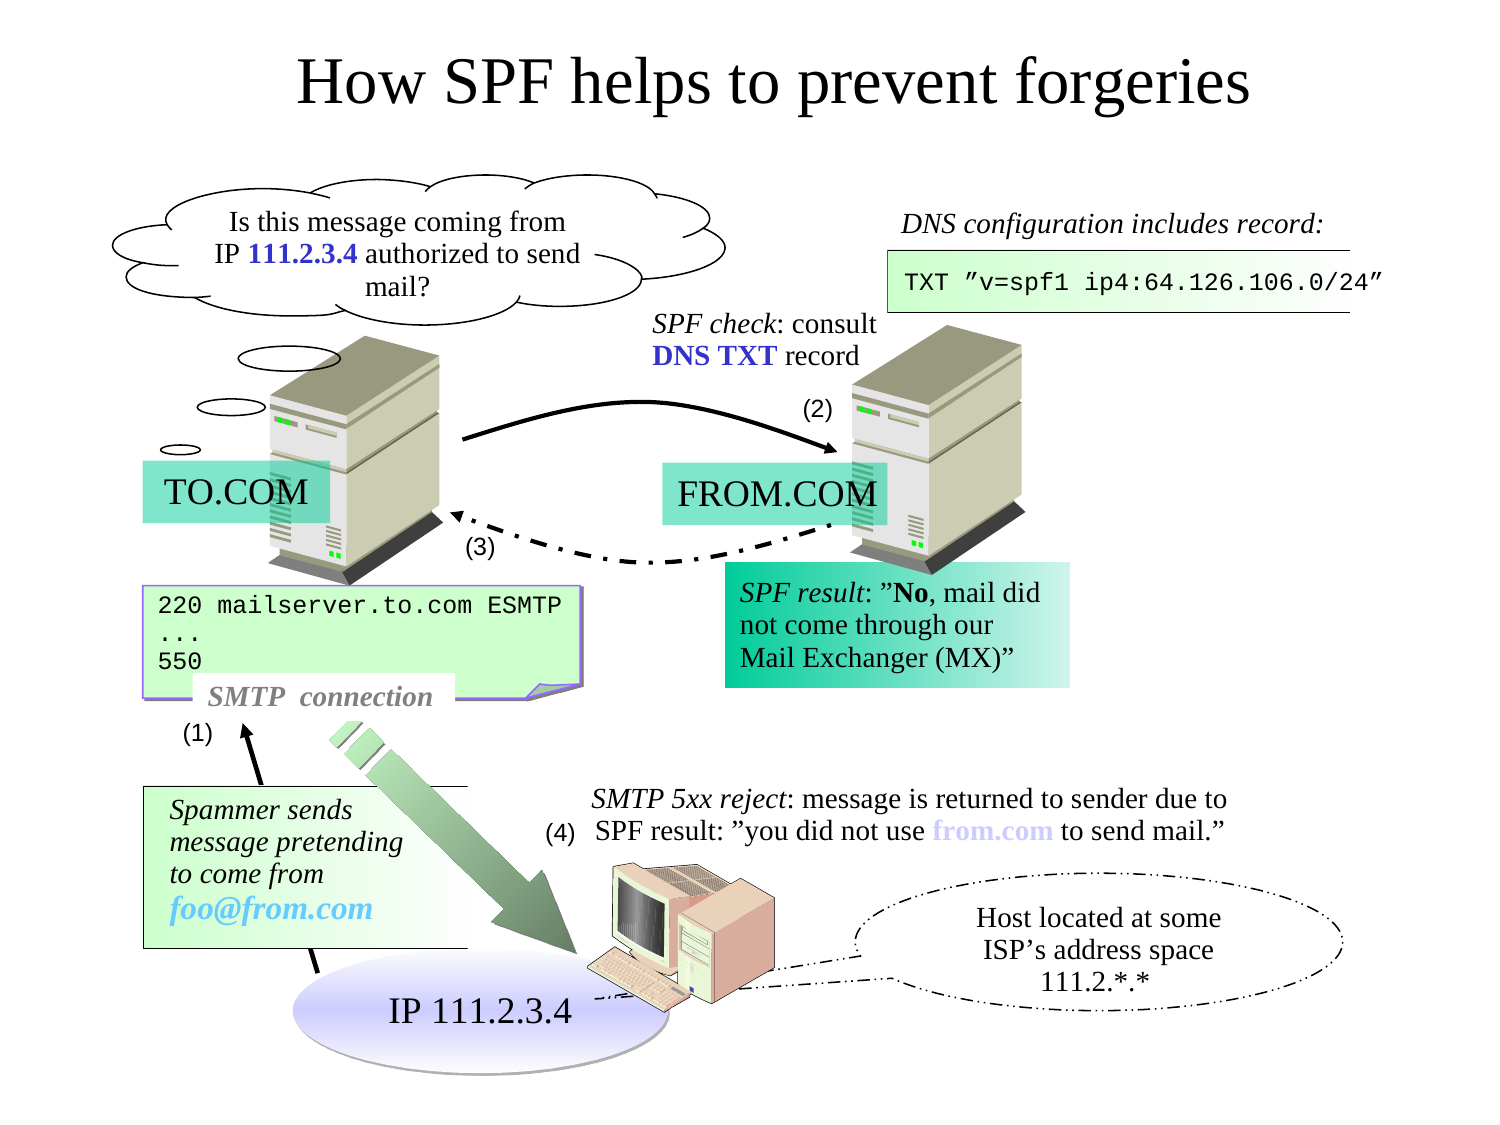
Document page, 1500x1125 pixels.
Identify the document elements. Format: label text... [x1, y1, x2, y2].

text_box 220 mailserver.to.com ESMTP ... 550 [142, 585, 581, 699]
text_box SMTP connection [192, 673, 456, 721]
text_box (2) [787, 387, 848, 431]
text_box Is this message coming from IP 111.2.3.4 authorized to send mail? [112, 174, 726, 326]
text_box [344, 728, 384, 769]
picture [849, 324, 1026, 576]
text_box SPF check: consult DNS TXT record [637, 299, 901, 380]
text_box (1) [167, 710, 229, 755]
text_box IP 111.2.3.4 [292, 948, 668, 1074]
text_box TO.COM [142, 460, 331, 524]
text_box [142, 749, 575, 953]
text_box [329, 721, 362, 748]
text_box FROM.COM [662, 462, 888, 526]
picture [587, 862, 775, 1013]
text_box Host located at some ISP’s address space 111.2.*.* [775, 873, 1343, 1011]
text_box [887, 249, 1351, 313]
text_box (4) [530, 810, 591, 855]
picture [267, 335, 444, 585]
text_box Is this message coming from IP 111.2.3.4 authorized to send mail? [238, 346, 341, 372]
text_box SPF result: ”No, mail did not come through our Mail Exchanger (MX)” [725, 562, 1070, 688]
text_box TXT ”v=spf1 ip4:64.126.106.0/24” [889, 262, 1400, 307]
text_box (3) [450, 524, 511, 569]
text_box Spammer sends message pretending to come from foo@from.com [154, 785, 427, 935]
text_box DNS configuration includes record: [886, 199, 1341, 248]
title How SPF helps to prevent forgeries [149, 33, 1400, 129]
text_box SMTP 5xx reject: message is returned to sender due to SPF result: ”you did not use from.com to send mail.” [549, 774, 1270, 855]
